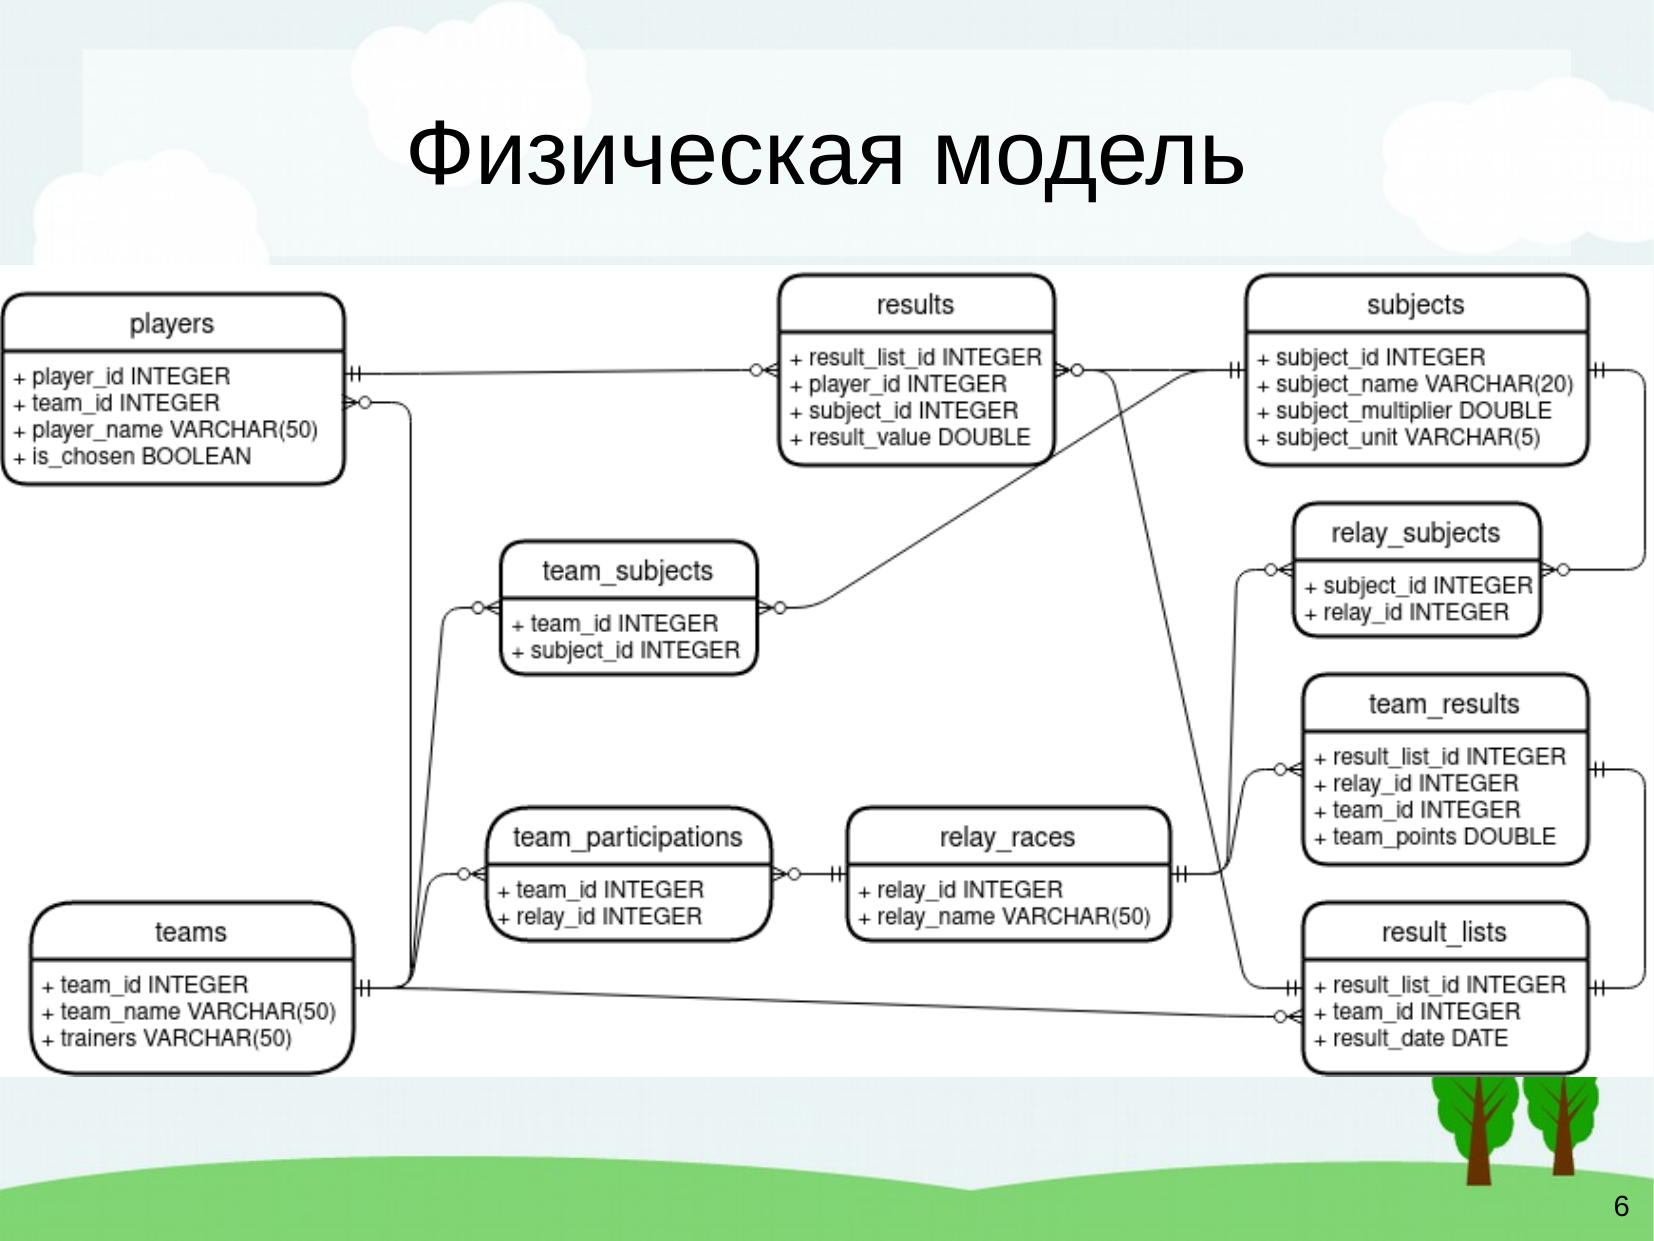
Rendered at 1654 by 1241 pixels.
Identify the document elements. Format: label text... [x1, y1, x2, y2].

title Физическая модель [82, 49, 1571, 257]
picture [0, 0, 1654, 1241]
